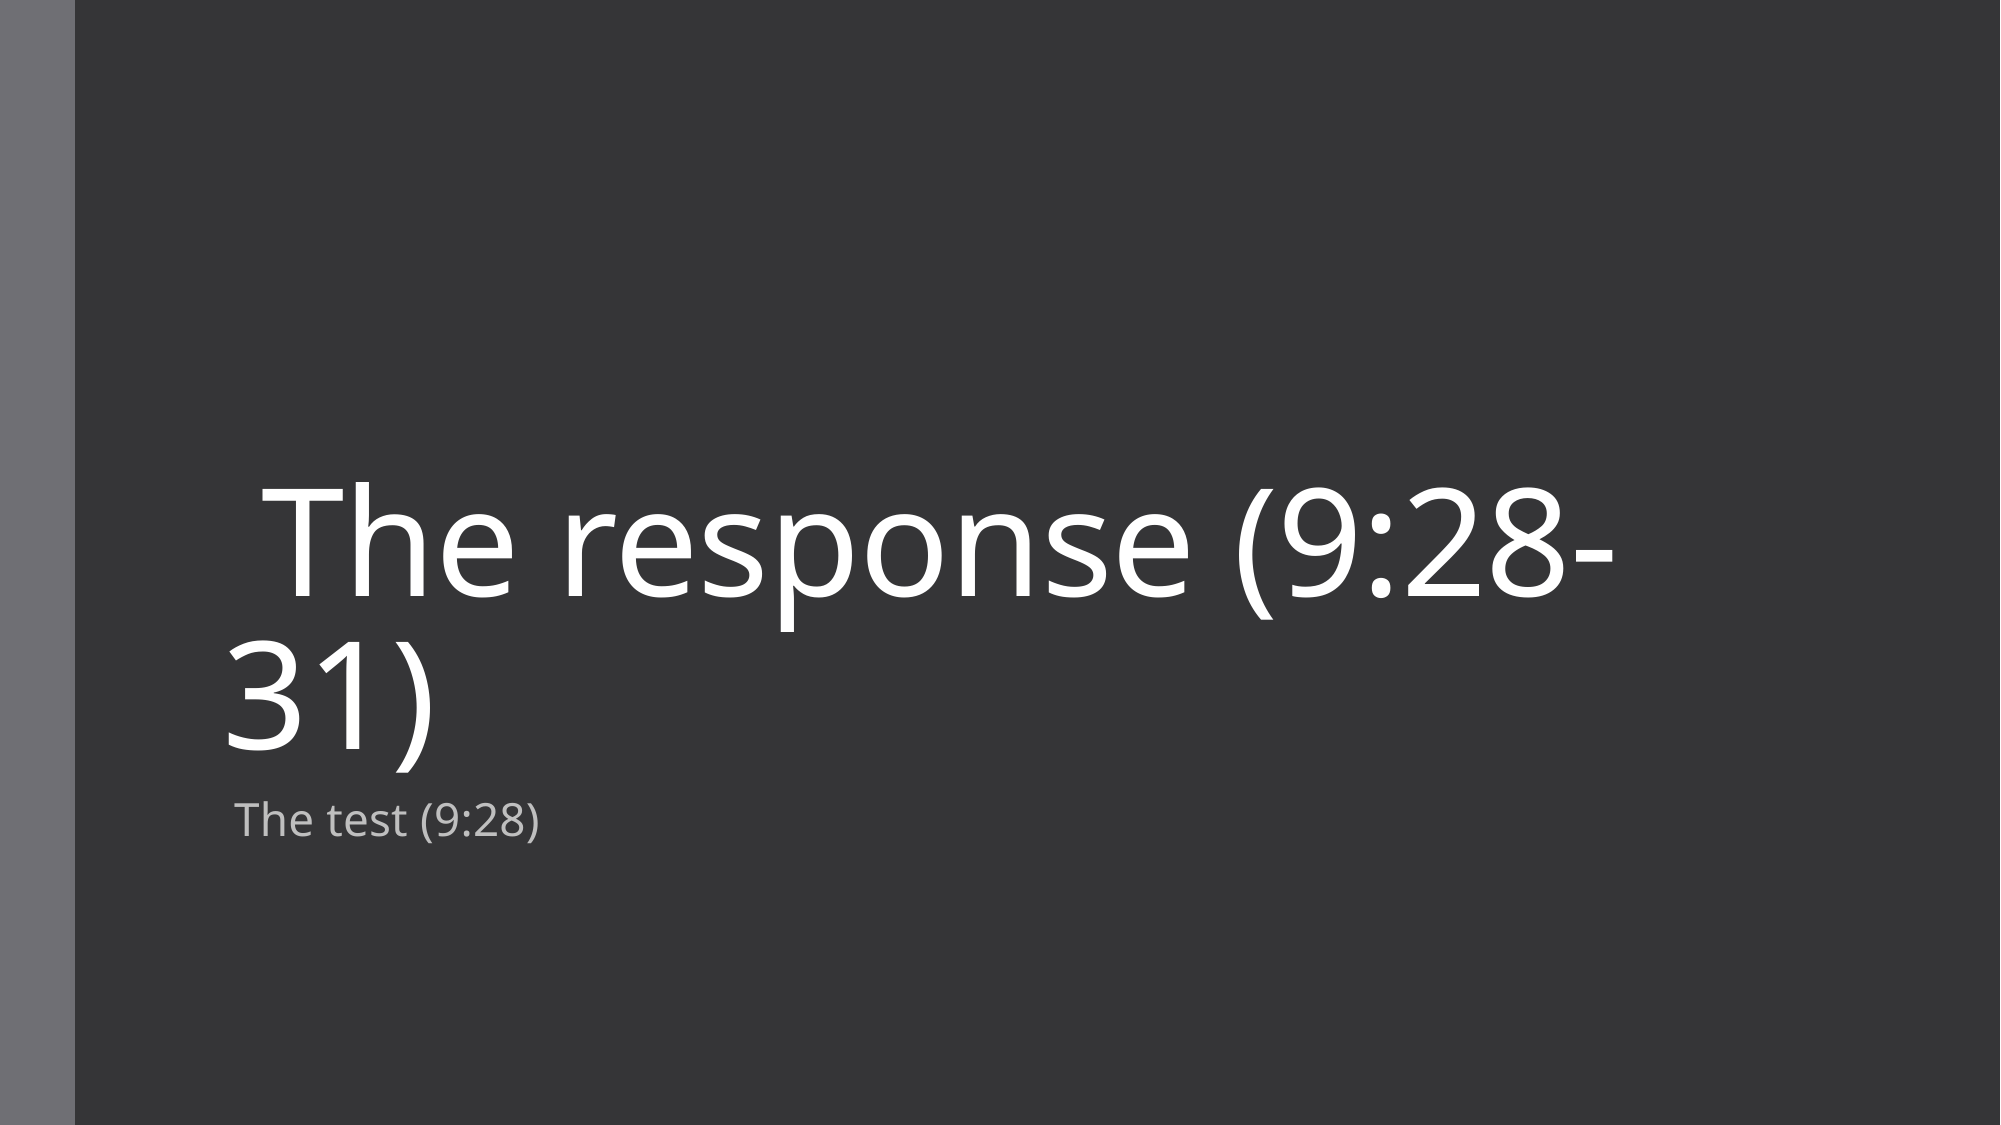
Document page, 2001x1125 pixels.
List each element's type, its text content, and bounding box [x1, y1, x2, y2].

title The response (9:28-31) [206, 124, 1752, 787]
subtitle The test (9:28) [206, 787, 1752, 1066]
